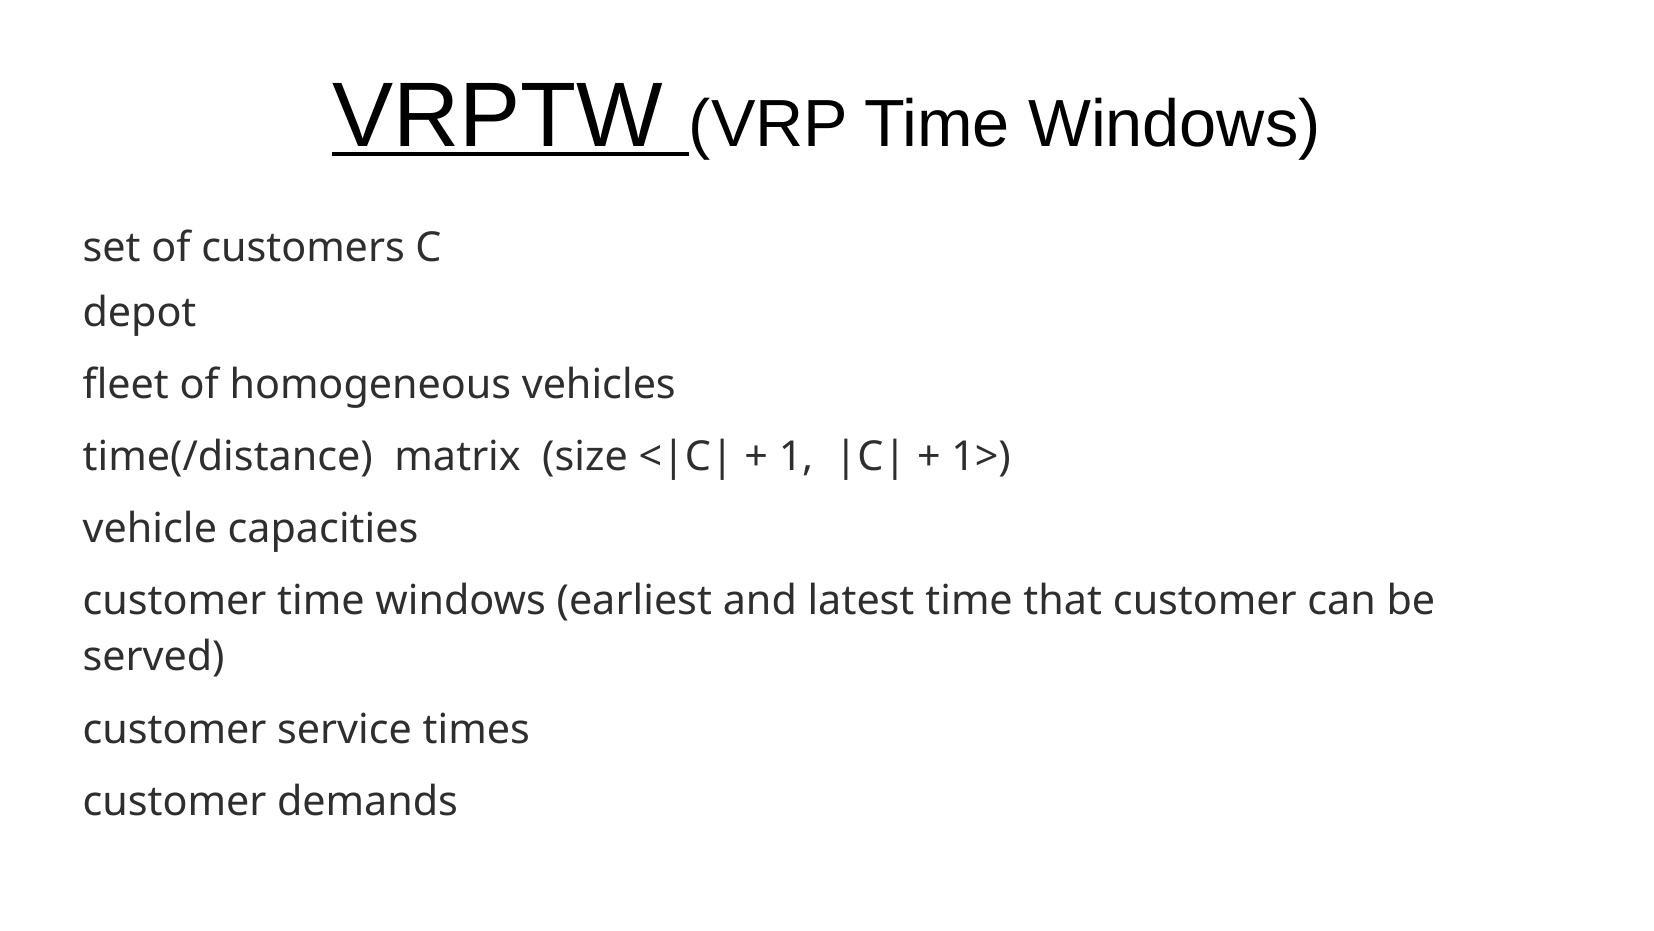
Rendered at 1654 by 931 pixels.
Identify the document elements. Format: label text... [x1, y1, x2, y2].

title VRPTW (VRP Time Windows) [82, 37, 1571, 193]
list set of customers C depot fleet of homogeneous vehicles time(/distance) matrix (size <|C| + 1, |C| + 1>) vehicle capacities customer time windows (earliest and latest time that customer can be served) customer service times customer demands [82, 217, 1571, 841]
